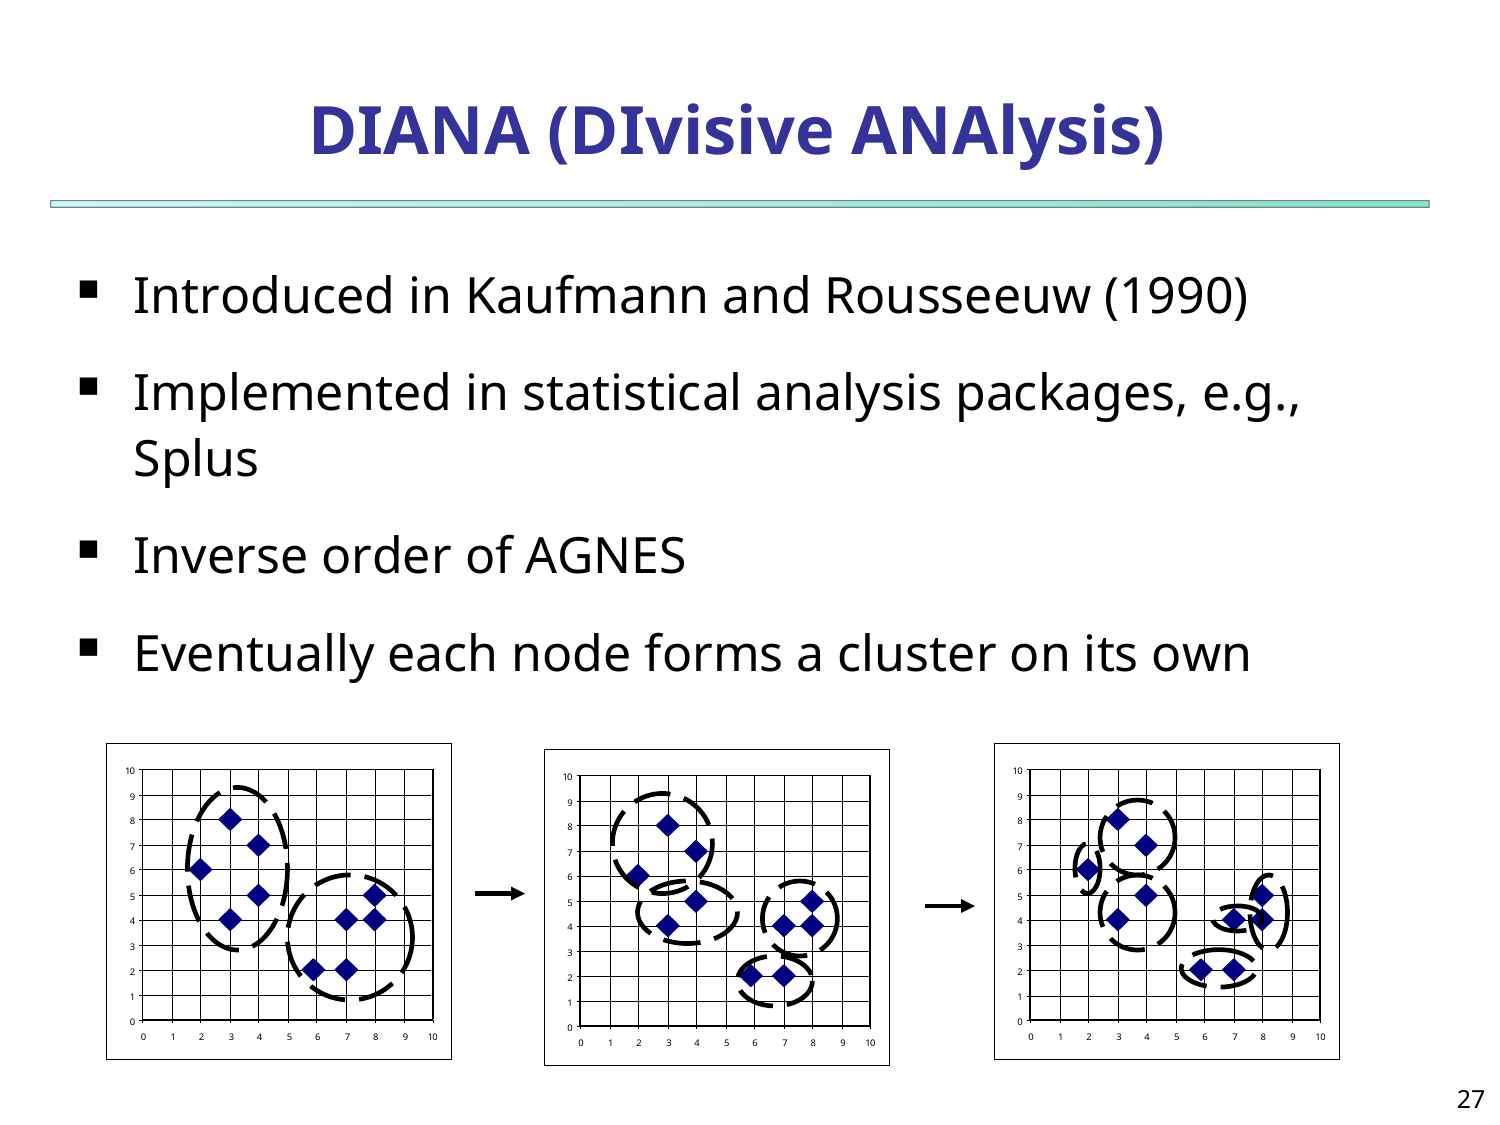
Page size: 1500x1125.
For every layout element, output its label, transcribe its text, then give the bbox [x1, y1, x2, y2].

list Introduced in Kaufmann and Rousseeuw (1990) Implemented in statistical analysis packages, e.g., Splus Inverse order of AGNES Eventually each node forms a cluster on its own [62, 249, 1438, 689]
text_box 18 [1187, 1062, 1500, 1125]
chart [537, 743, 901, 1075]
chart [99, 737, 463, 1069]
chart [987, 737, 1351, 1069]
title DIANA (DIvisive ANAlysis) [87, 49, 1388, 175]
